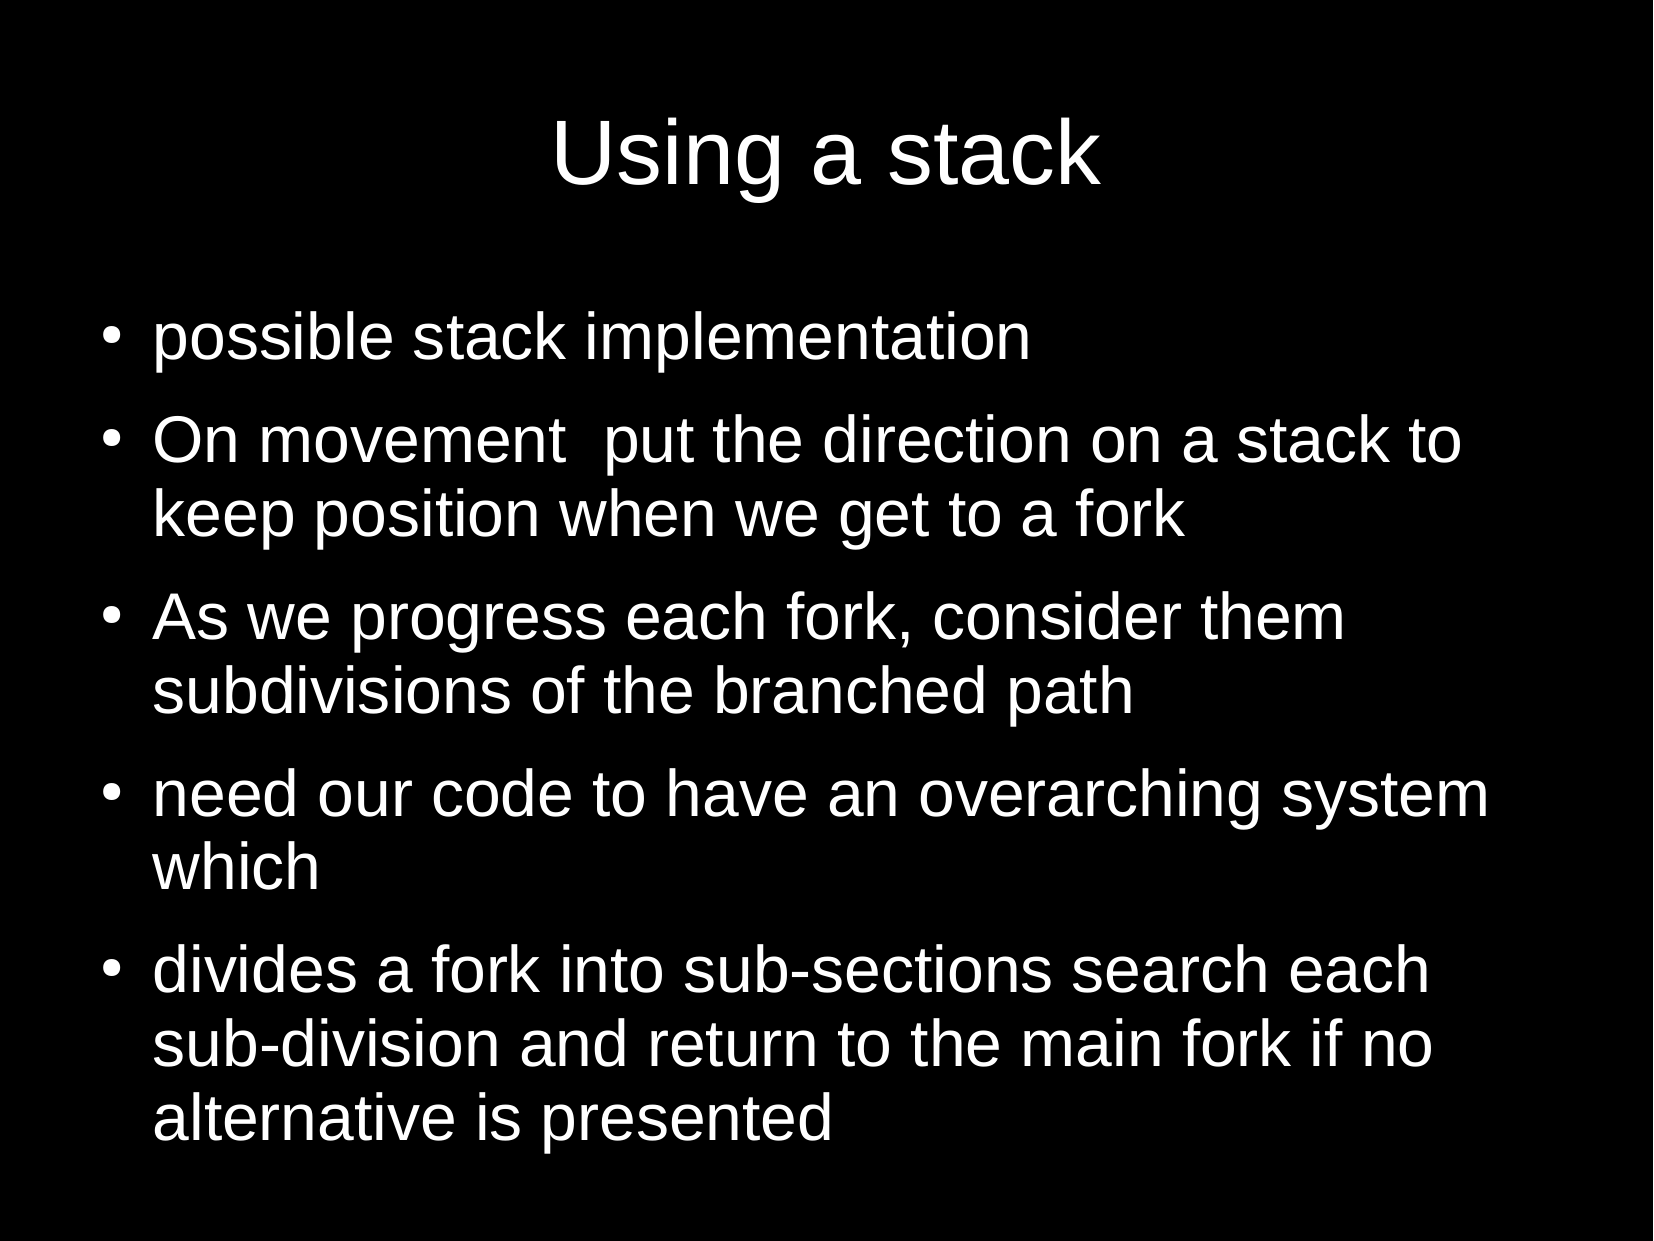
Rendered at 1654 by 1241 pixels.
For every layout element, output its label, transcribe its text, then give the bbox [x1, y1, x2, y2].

list possible stack implementation On movement put the direction on a stack to keep position when we get to a fork As we progress each fork, consider them subdivisions of the branched path need our code to have an overarching system which divides a fork into sub-sections search each sub-division and return to the main fork if no alternative is presented [82, 300, 1546, 1155]
title Using a stack [82, 49, 1571, 257]
